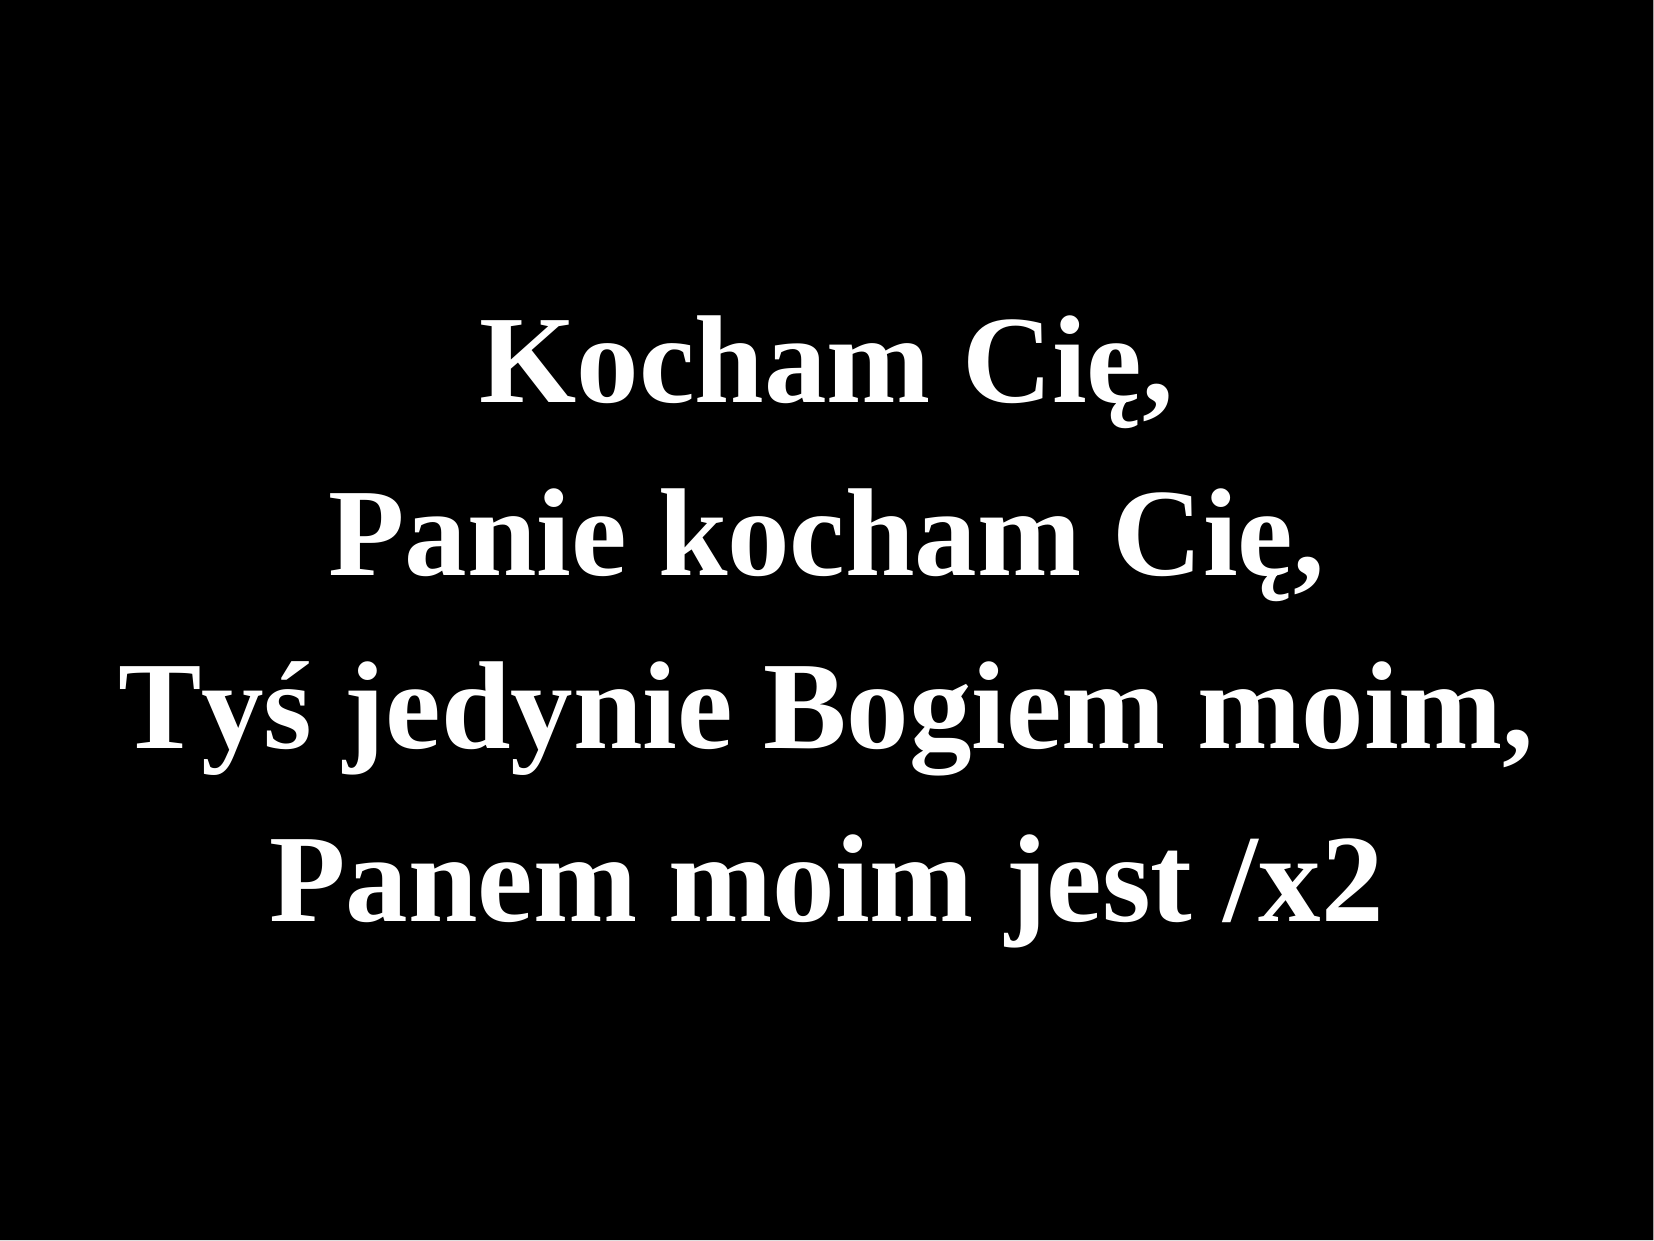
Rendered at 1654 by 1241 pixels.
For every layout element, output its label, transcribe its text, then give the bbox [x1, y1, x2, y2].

title Kocham Cię, ppp Panie kocham Cię, ppp Tyś jedynie Bogiem moim, ppp Panem moim jest /x2 [0, 0, 1654, 1241]
